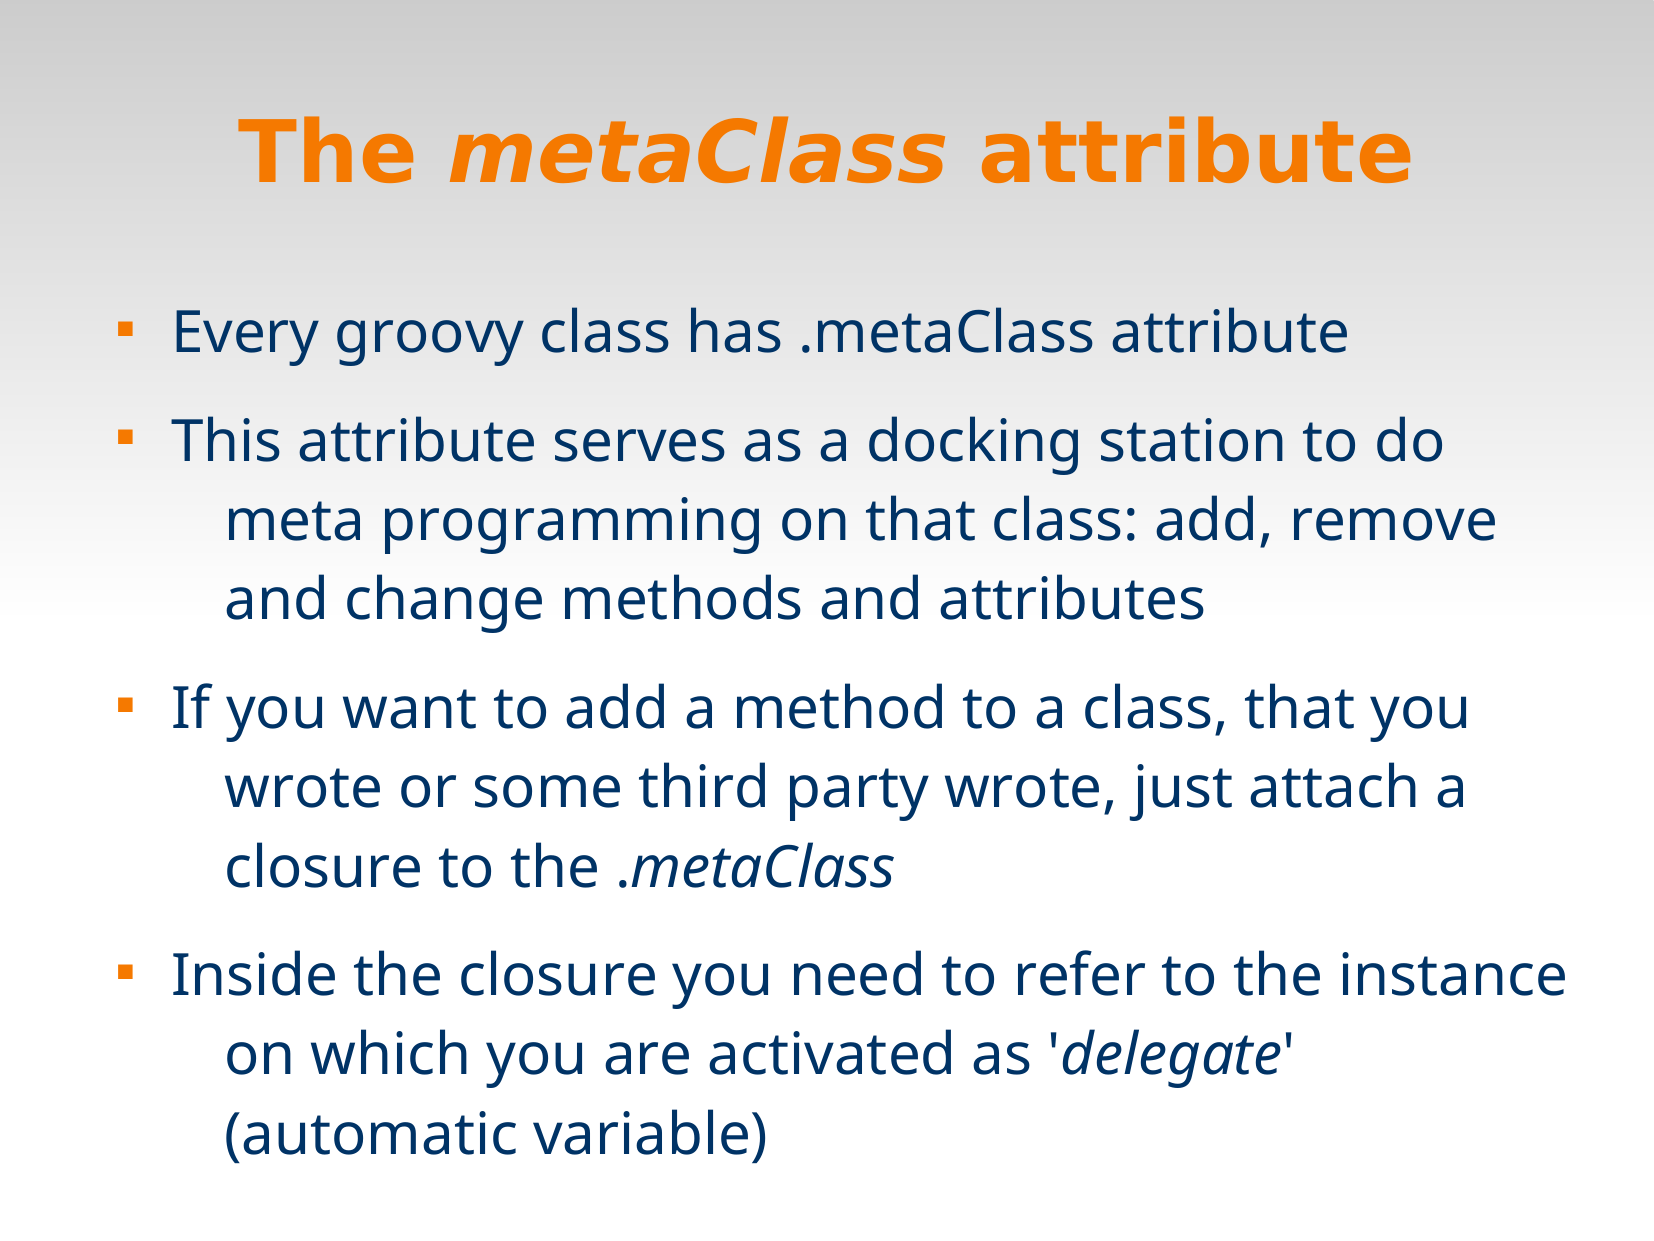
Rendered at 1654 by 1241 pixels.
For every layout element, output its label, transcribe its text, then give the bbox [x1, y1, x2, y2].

title The metaClass attribute [82, 49, 1571, 257]
list Every groovy class has .metaClass attribute This attribute serves as a docking station to do meta programming on that class: add, remove and change methods and attributes If you want to add a method to a class, that you wrote or some third party wrote, just attach a closure to the .metaClass Inside the closure you need to refer to the instance on which you are activated as 'delegate' (automatic variable) [82, 290, 1571, 1109]
